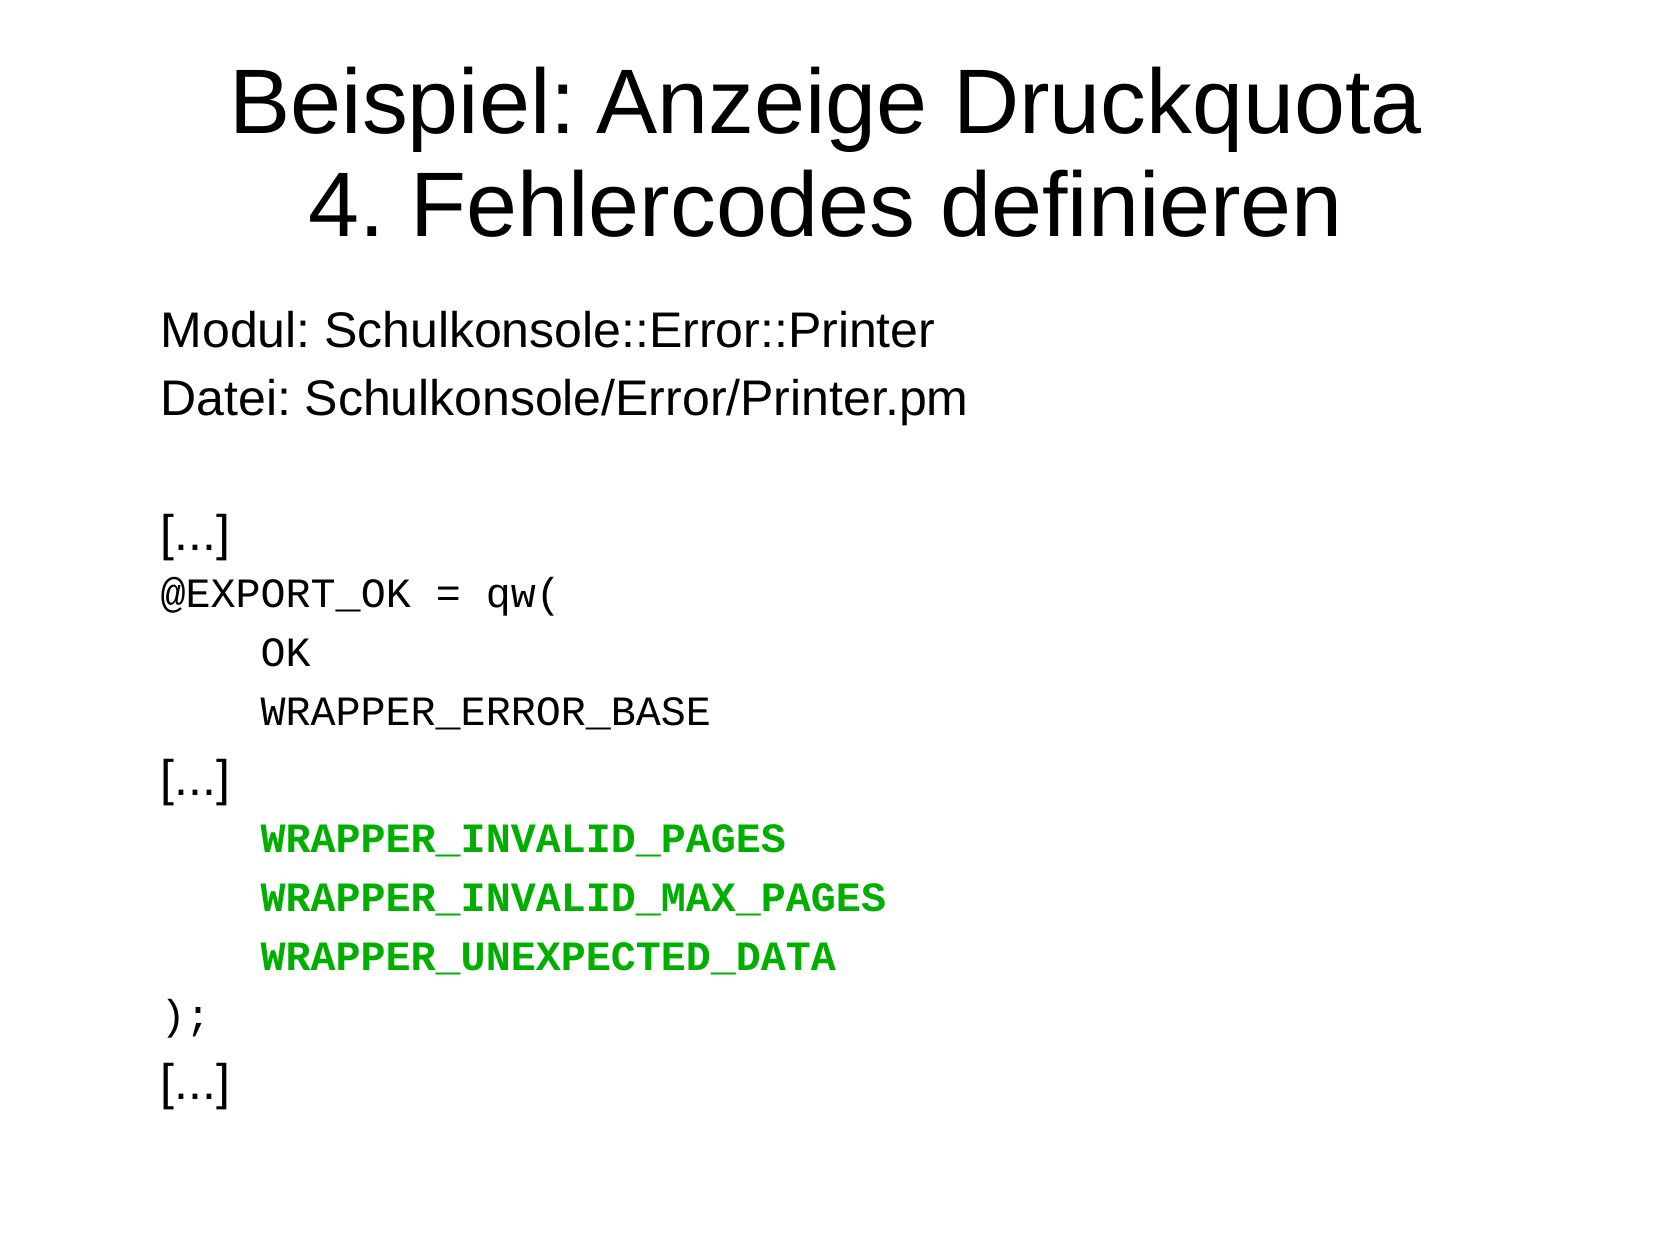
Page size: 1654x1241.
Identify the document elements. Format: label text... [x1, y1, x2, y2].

title Beispiel: Anzeige Druckquota 4. Fehlercodes definieren [82, 49, 1571, 257]
text_box Modul: Schulkonsole::Error::Printer Datei: Schulkonsole/Error/Printer.pm [...] @EXPORT_OK = qw( OK WRAPPER_ERROR_BASE [...] WRAPPER_INVALID_PAGES WRAPPER_INVALID_MAX_PAGES WRAPPER_UNEXPECTED_DATA ); [...] [88, 295, 1565, 1182]
